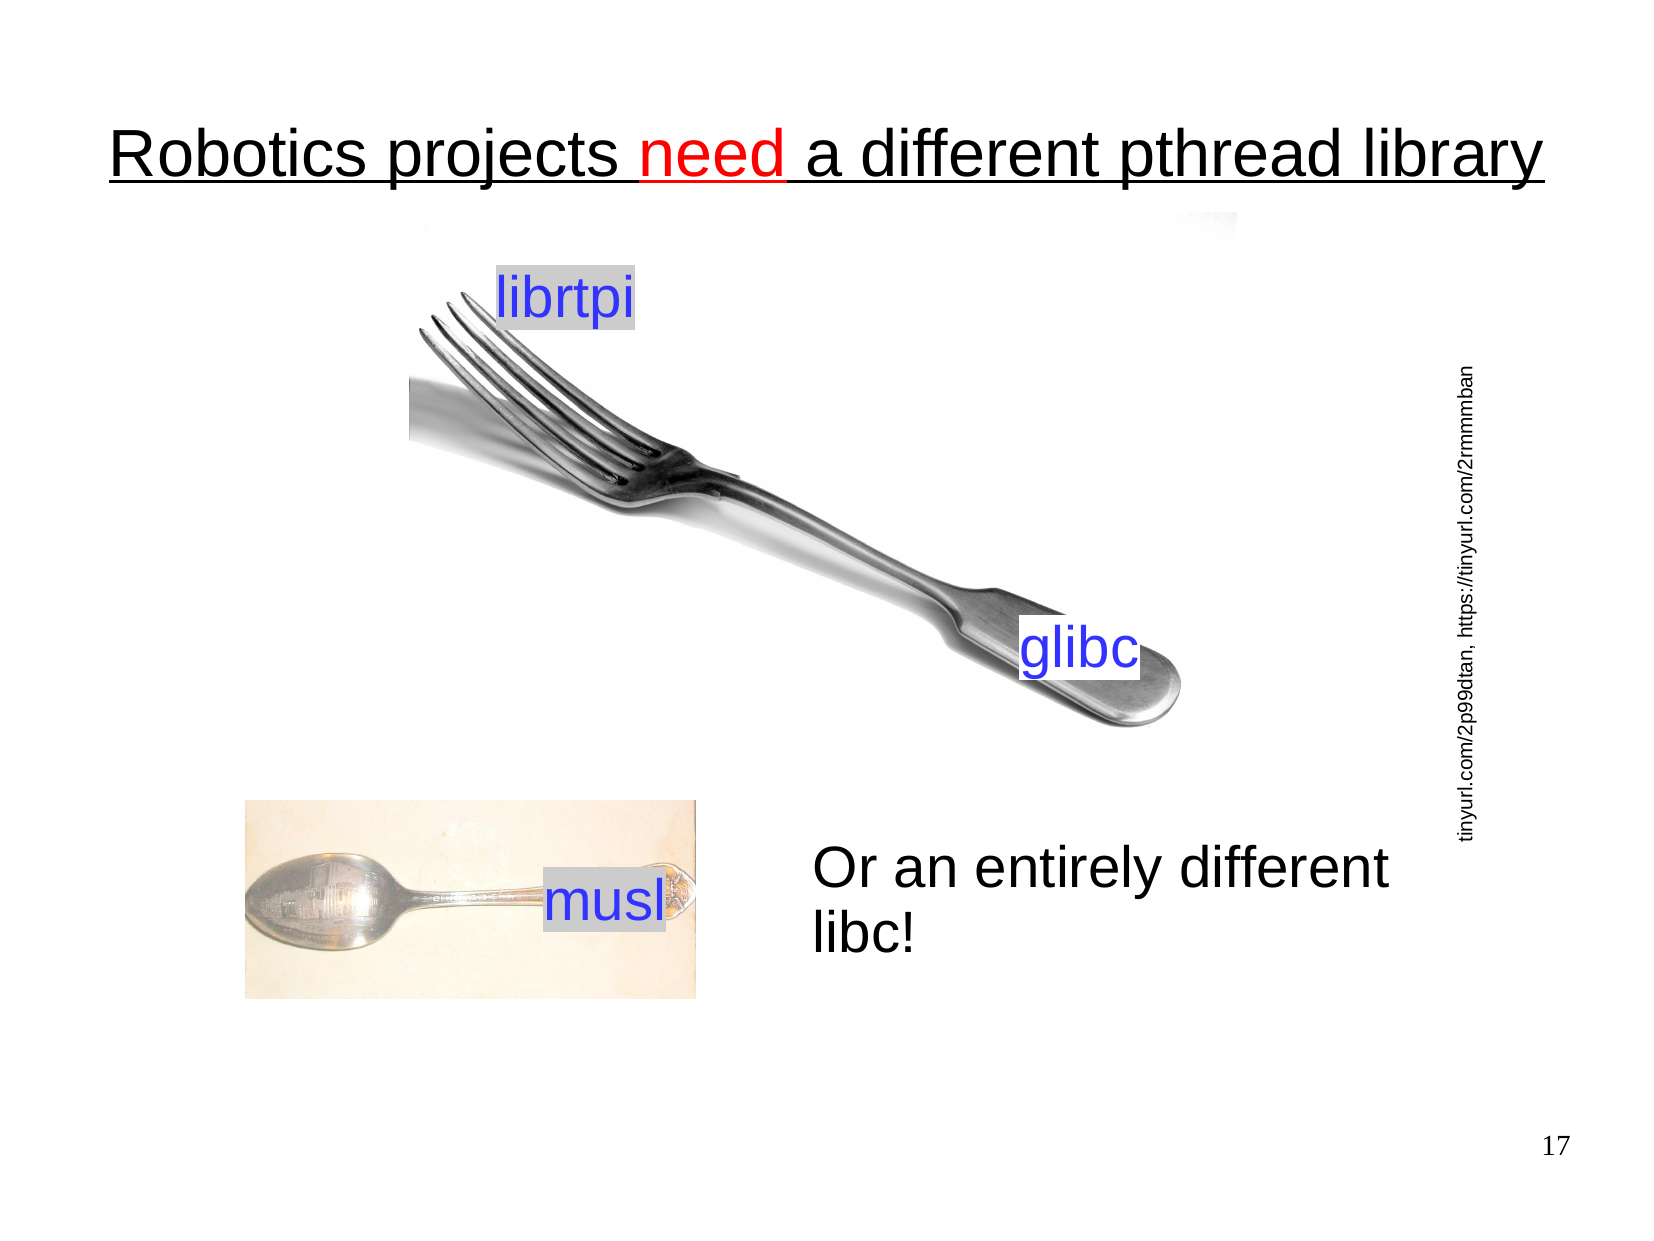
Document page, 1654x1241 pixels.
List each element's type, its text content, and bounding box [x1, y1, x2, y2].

text_box glibc [1003, 606, 1166, 689]
picture [409, 257, 1237, 760]
picture [245, 800, 696, 999]
title Robotics projects need a different pthread library [1505, 49, 1571, 257]
text_box tinyurl.com/2p99dtan, https://tinyurl.com/2rmmmban [1444, 0, 1505, 1217]
text_box musl [527, 858, 683, 942]
text_box librtpi [479, 256, 652, 340]
title Robotics projects need a different pthread library [82, 49, 1444, 257]
text_box Or an entirely different libc! [798, 827, 1445, 973]
